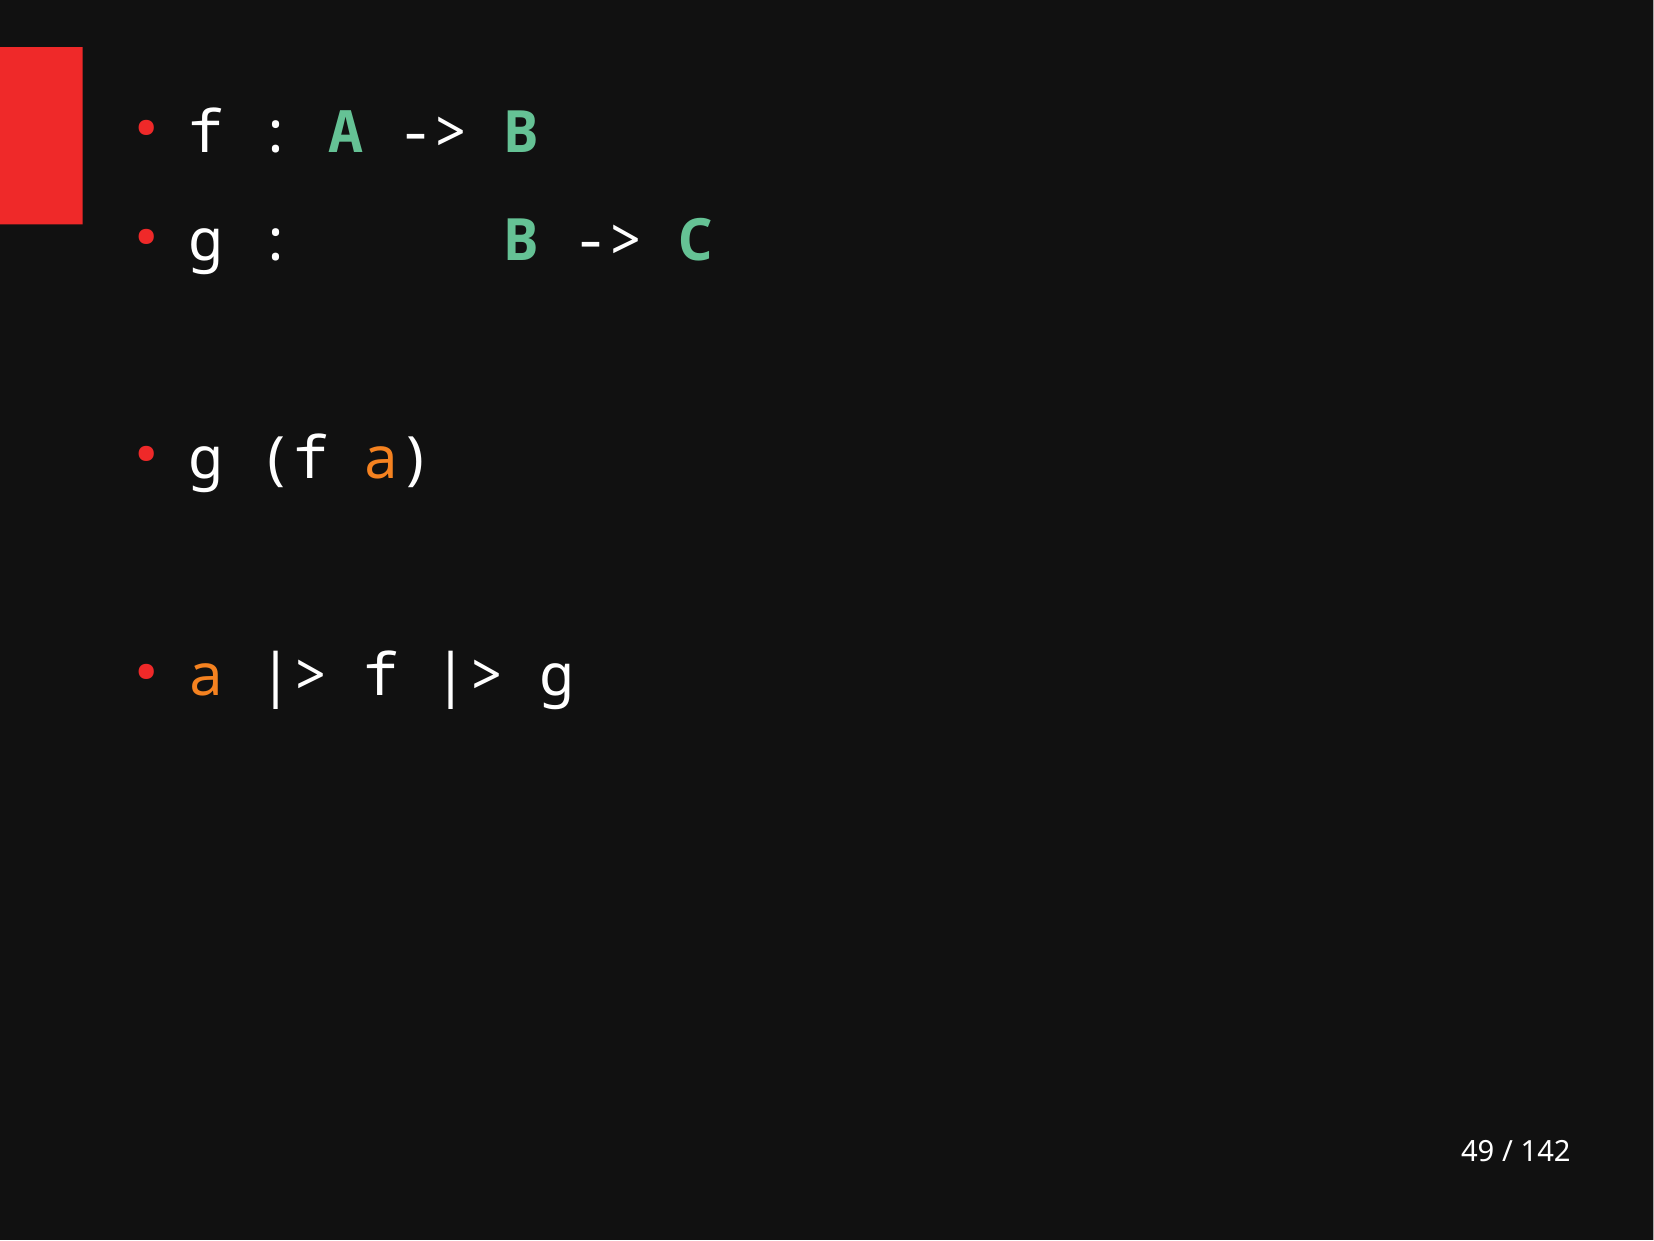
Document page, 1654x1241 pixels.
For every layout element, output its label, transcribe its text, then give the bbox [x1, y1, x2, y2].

list f : A -> B g : B -> C g (f a) a |> f |> g [118, 90, 1536, 1074]
